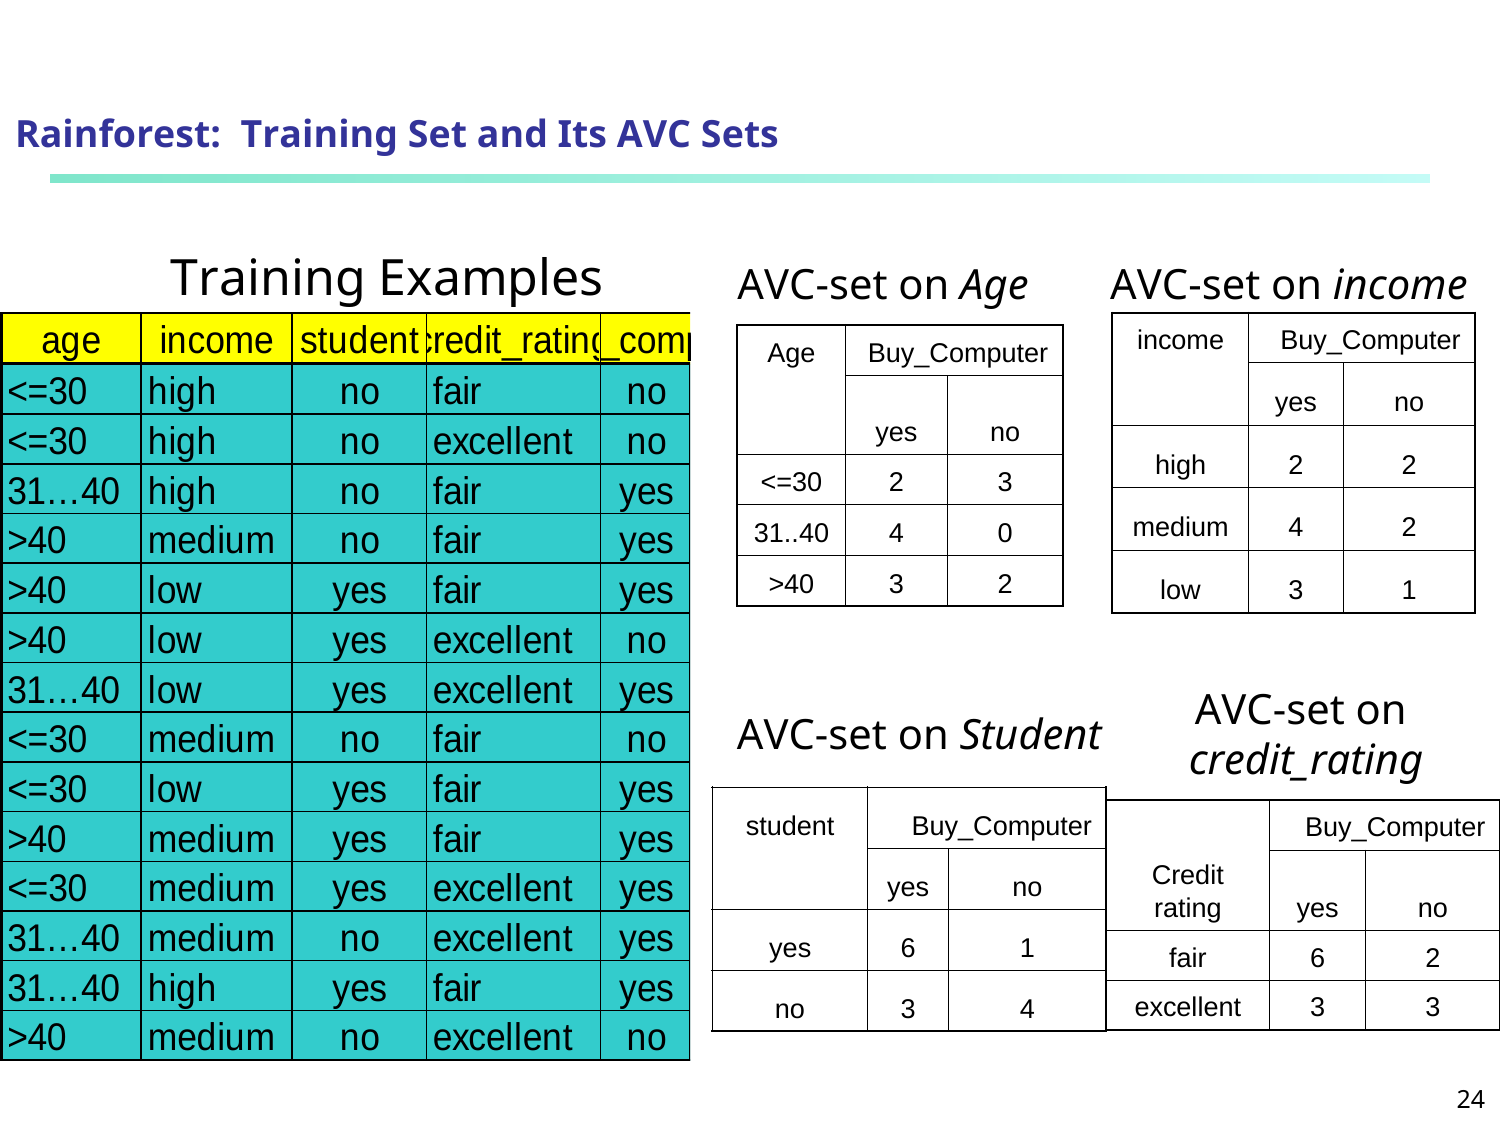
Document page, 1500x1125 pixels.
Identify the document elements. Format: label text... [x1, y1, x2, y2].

table_cell <=30 [738, 455, 845, 504]
table_header student [713, 788, 867, 848]
table_cell 4 [1249, 488, 1343, 550]
table_cell 6 [868, 910, 948, 970]
chart [0, 312, 692, 1063]
table_cell 3 [1270, 981, 1365, 1029]
table_header income [1113, 314, 1248, 362]
table_cell 31..40 [738, 505, 845, 555]
table_cell yes [846, 376, 947, 454]
table_header Buy_Computer [1249, 314, 1474, 362]
table_cell fair [1107, 931, 1269, 980]
table_cell 3 [948, 455, 1062, 504]
table_header Age [738, 326, 845, 376]
text_box AVC-set on credit_rating [1174, 674, 1439, 791]
table_cell no [948, 376, 1062, 454]
table_cell yes [1270, 851, 1365, 930]
table_header Buy_Computer [1270, 801, 1499, 850]
table_cell 2 [846, 455, 947, 504]
table_cell yes [1249, 363, 1343, 425]
table_cell 2 [1344, 426, 1474, 487]
table_cell 4 [949, 971, 1105, 1030]
table_cell medium [1113, 488, 1248, 550]
table_cell 3 [868, 971, 948, 1030]
table_cell 1 [949, 910, 1105, 970]
table_cell no [1344, 363, 1474, 425]
title Rainforest: Training Set and Its AVC Sets [0, 62, 1500, 163]
text_box Training Examples [87, 237, 688, 313]
table_cell low [1113, 551, 1248, 612]
table_header Buy_Computer [846, 326, 1062, 375]
table_cell no [949, 849, 1105, 909]
table_cell 1 [1344, 551, 1474, 612]
table_cell 2 [948, 556, 1062, 605]
table_cell [738, 376, 845, 454]
table_cell 6 [1270, 931, 1365, 980]
table_cell 3 [1366, 981, 1499, 1029]
table_cell excellent [1107, 981, 1269, 1029]
text_box <number> [1187, 1062, 1500, 1125]
text_box AVC-set on income [1095, 249, 1483, 316]
table_cell 3 [846, 556, 947, 605]
table_cell 4 [846, 505, 947, 555]
table_cell 0 [948, 505, 1062, 555]
table_cell 2 [1366, 931, 1499, 980]
table_cell no [713, 971, 867, 1030]
table_header Buy_Computer [868, 788, 1105, 848]
table_cell no [1366, 851, 1499, 930]
text_box AVC-set on Age [722, 249, 1044, 316]
table_cell yes [868, 849, 948, 909]
table_cell 2 [1249, 426, 1343, 487]
table_cell 3 [1249, 551, 1343, 612]
table_cell [713, 848, 867, 909]
table_cell [1113, 362, 1248, 425]
table_header Credit rating [1107, 801, 1269, 930]
text_box AVC-set on Student [722, 699, 1117, 766]
table_cell yes [713, 910, 867, 970]
table_cell high [1113, 426, 1248, 487]
table_cell 2 [1344, 488, 1474, 550]
table_cell >40 [738, 556, 845, 605]
